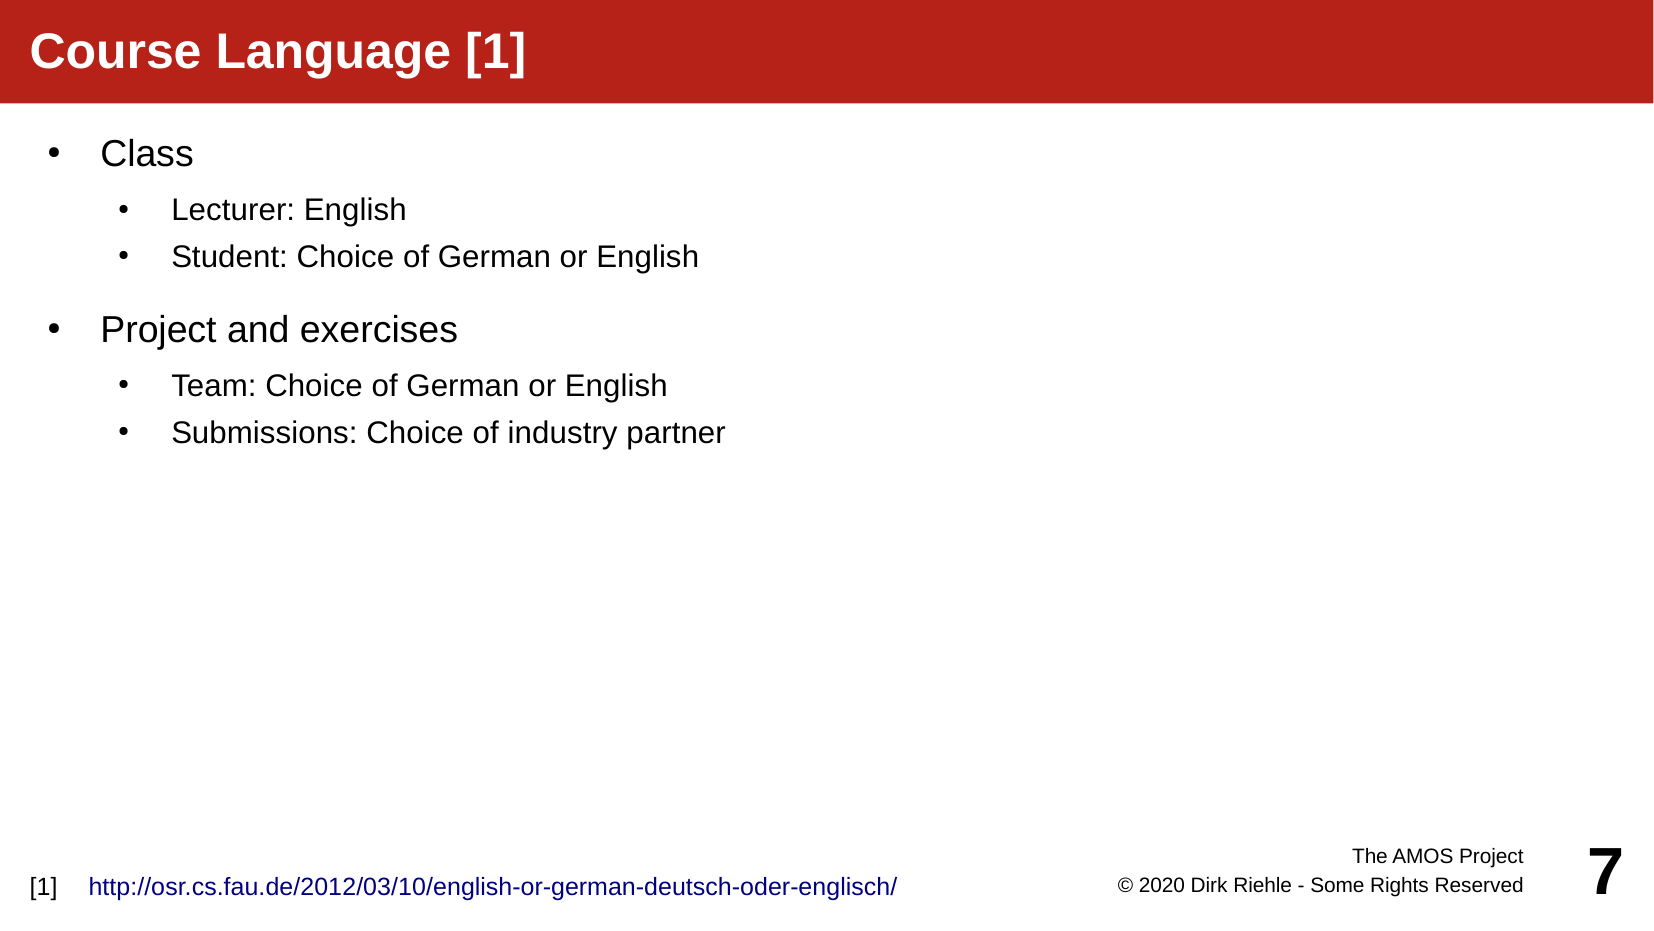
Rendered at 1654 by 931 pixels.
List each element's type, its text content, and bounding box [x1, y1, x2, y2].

title Course Language [1] [0, 0, 1654, 104]
list Class Lecturer: English Student: Choice of German or English Project and exercises Team: Choice of German or English Submissions: Choice of industry partner [29, 132, 1625, 798]
text_box [1] http://osr.cs.fau.de/2012/03/10/english-or-german-deutsch-oder-englisch/ [0, 708, 1123, 931]
